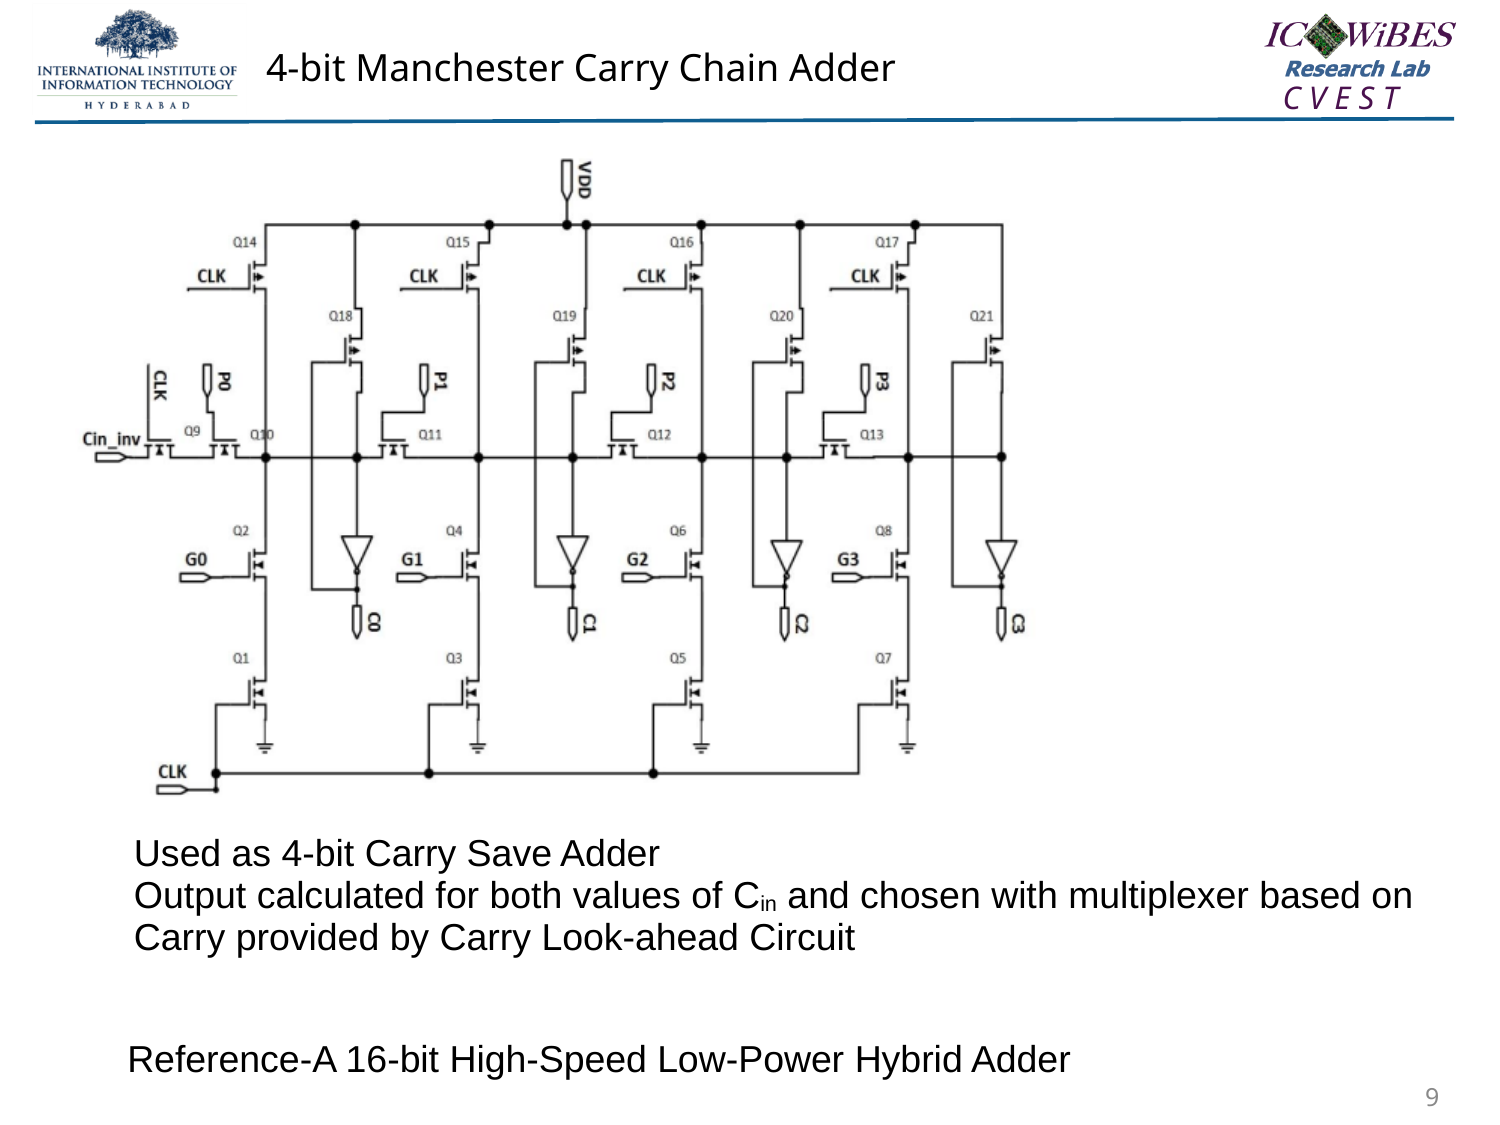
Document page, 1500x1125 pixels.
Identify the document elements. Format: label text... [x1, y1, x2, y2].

picture [31, 2, 247, 115]
picture [75, 127, 1064, 826]
title 4-bit Manchester Carry Chain Adder [251, 23, 1195, 110]
text_box Used as 4-bit Carry Save Adder Output calculated for both values of Cin and chosen with multiplexer based on Carry provided by Carry Look-ahead Circuit [119, 825, 1429, 966]
text_box Reference-A 16-bit High-Speed Low-Power Hybrid Adder [112, 1030, 1086, 1088]
picture [1261, 12, 1458, 82]
slide_number <number> [1329, 1074, 1455, 1123]
